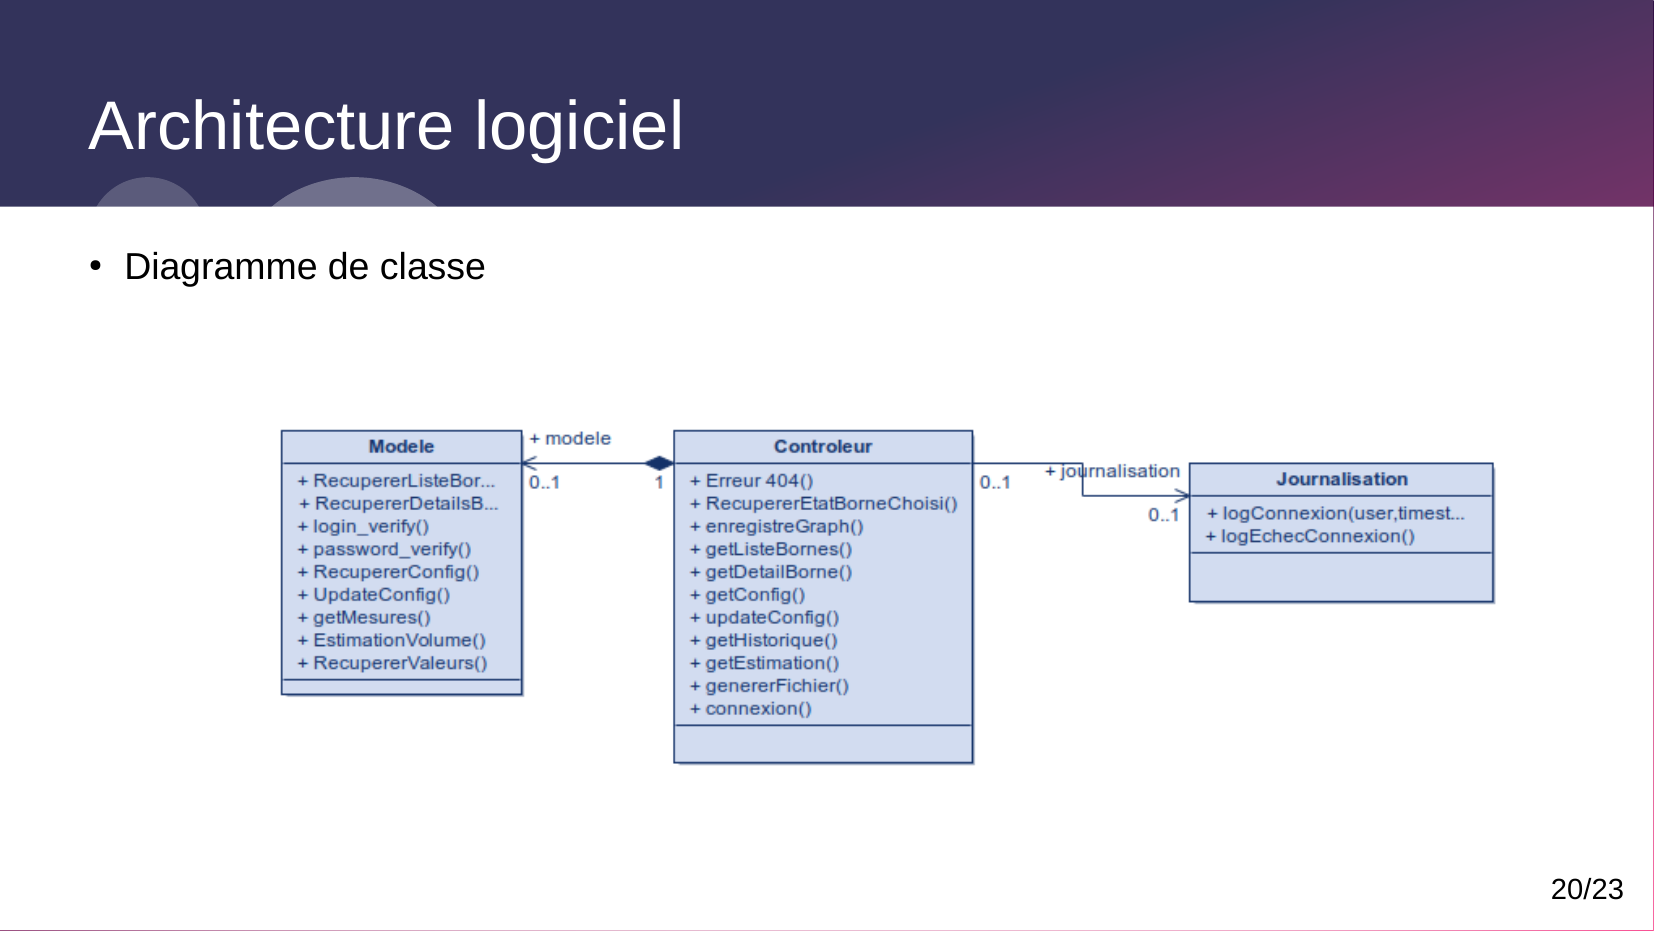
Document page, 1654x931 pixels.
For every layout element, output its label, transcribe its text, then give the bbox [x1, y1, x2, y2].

title Architecture logiciel [88, 44, 1565, 207]
text_box Diagramme de classe [74, 238, 502, 296]
picture [265, 401, 1507, 798]
